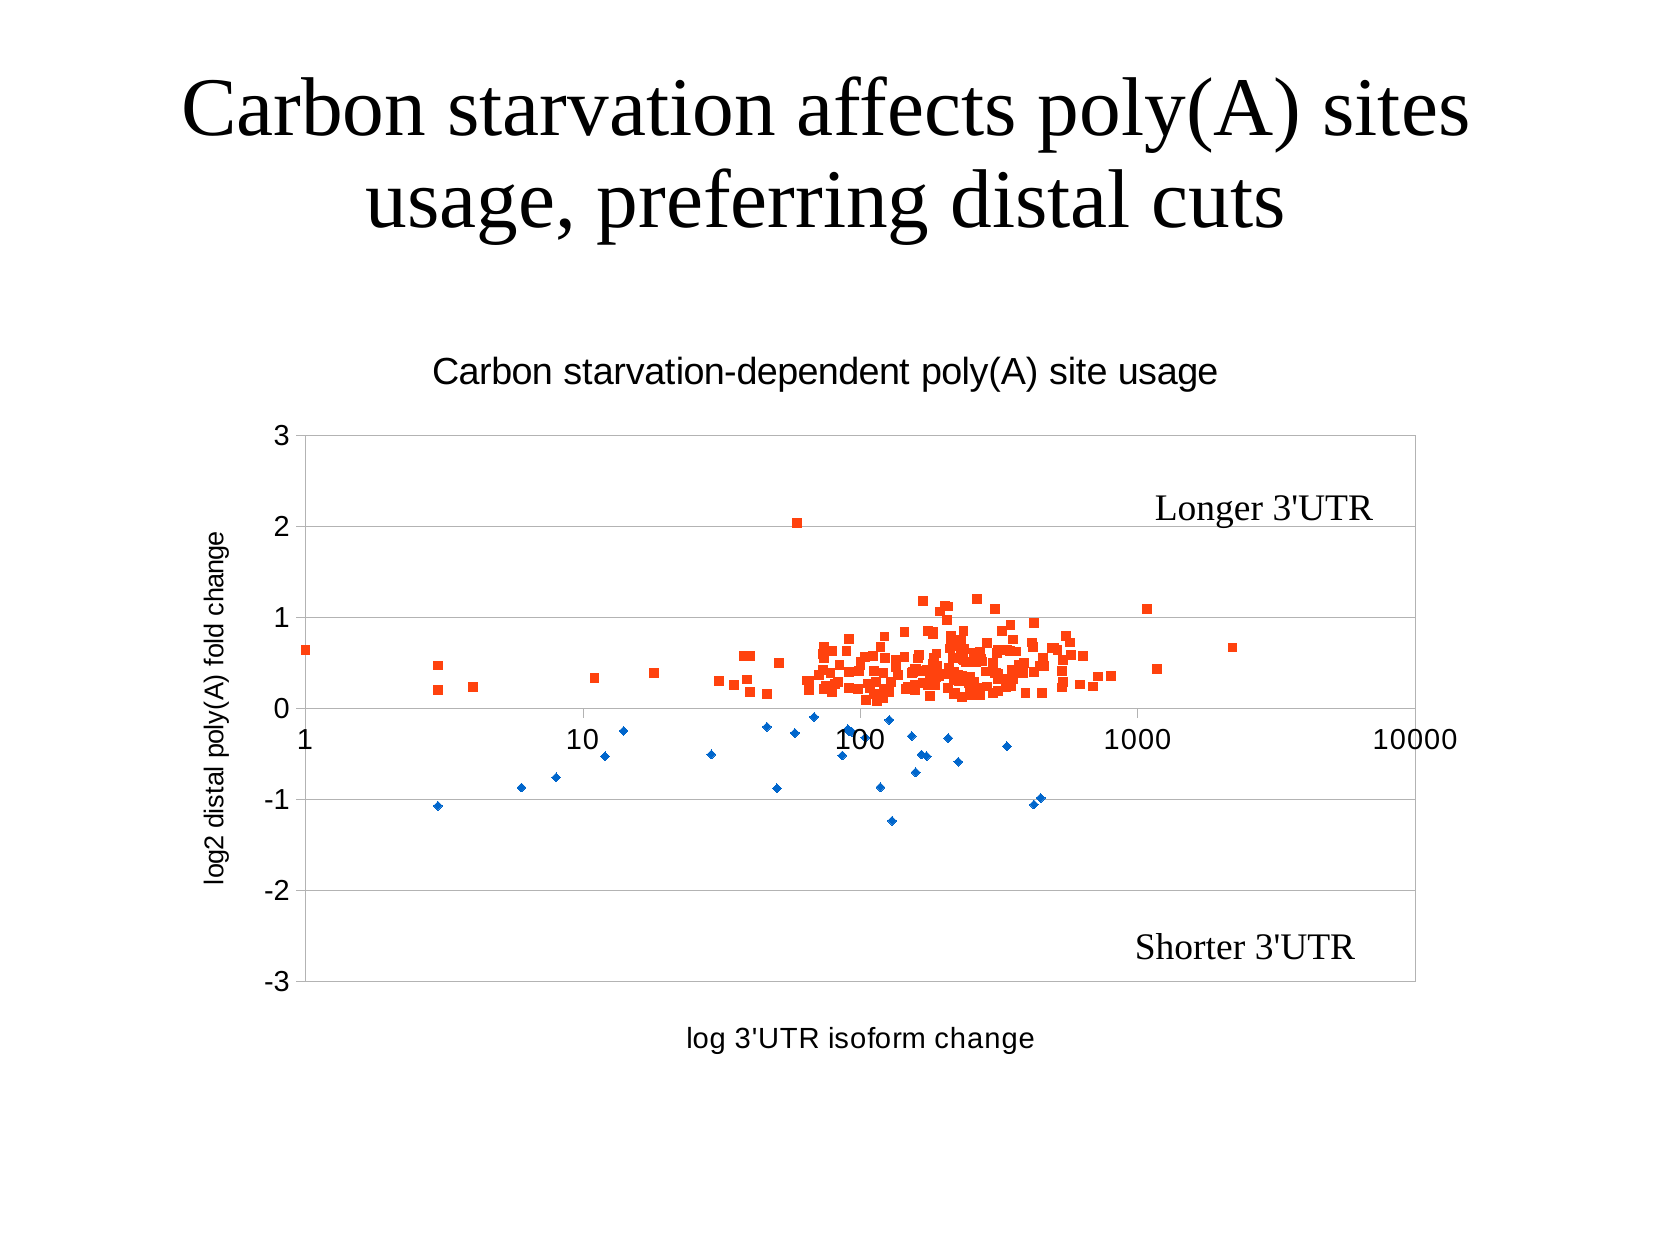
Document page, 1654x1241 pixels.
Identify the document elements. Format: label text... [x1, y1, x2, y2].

text_box Shorter 3'UTR [1120, 918, 1381, 976]
chart [165, 315, 1486, 1089]
text_box Longer 3'UTR [1140, 480, 1389, 537]
title Carbon starvation affects poly(A) sites usage, preferring distal cuts [82, 49, 1571, 257]
